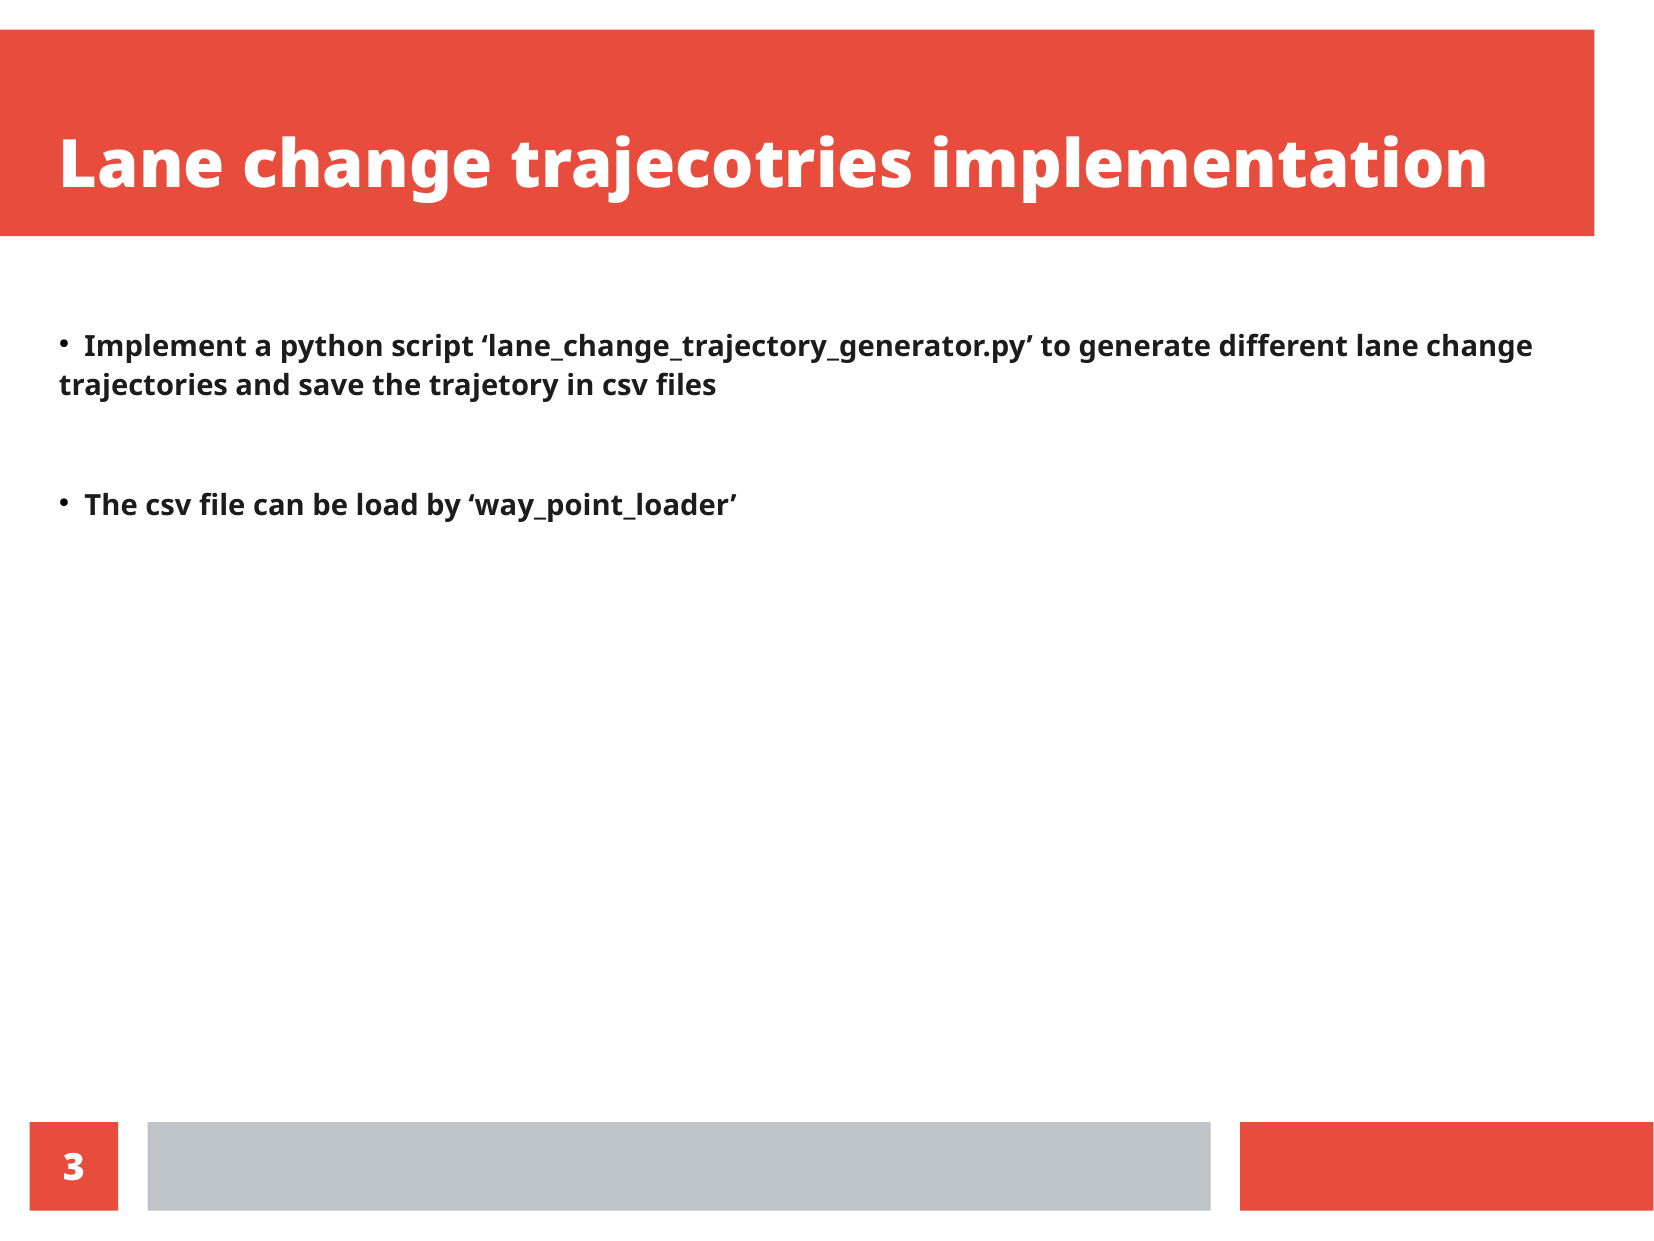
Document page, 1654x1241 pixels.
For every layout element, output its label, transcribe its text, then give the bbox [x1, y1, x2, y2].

list Implement a python script ‘lane_change_trajectory_generator.py’ to generate different lane change trajectories and save the trajetory in csv files The csv file can be load by ‘way_point_loader’ [59, 324, 1565, 1093]
title Lane change trajecotries implementation [59, 59, 1595, 207]
